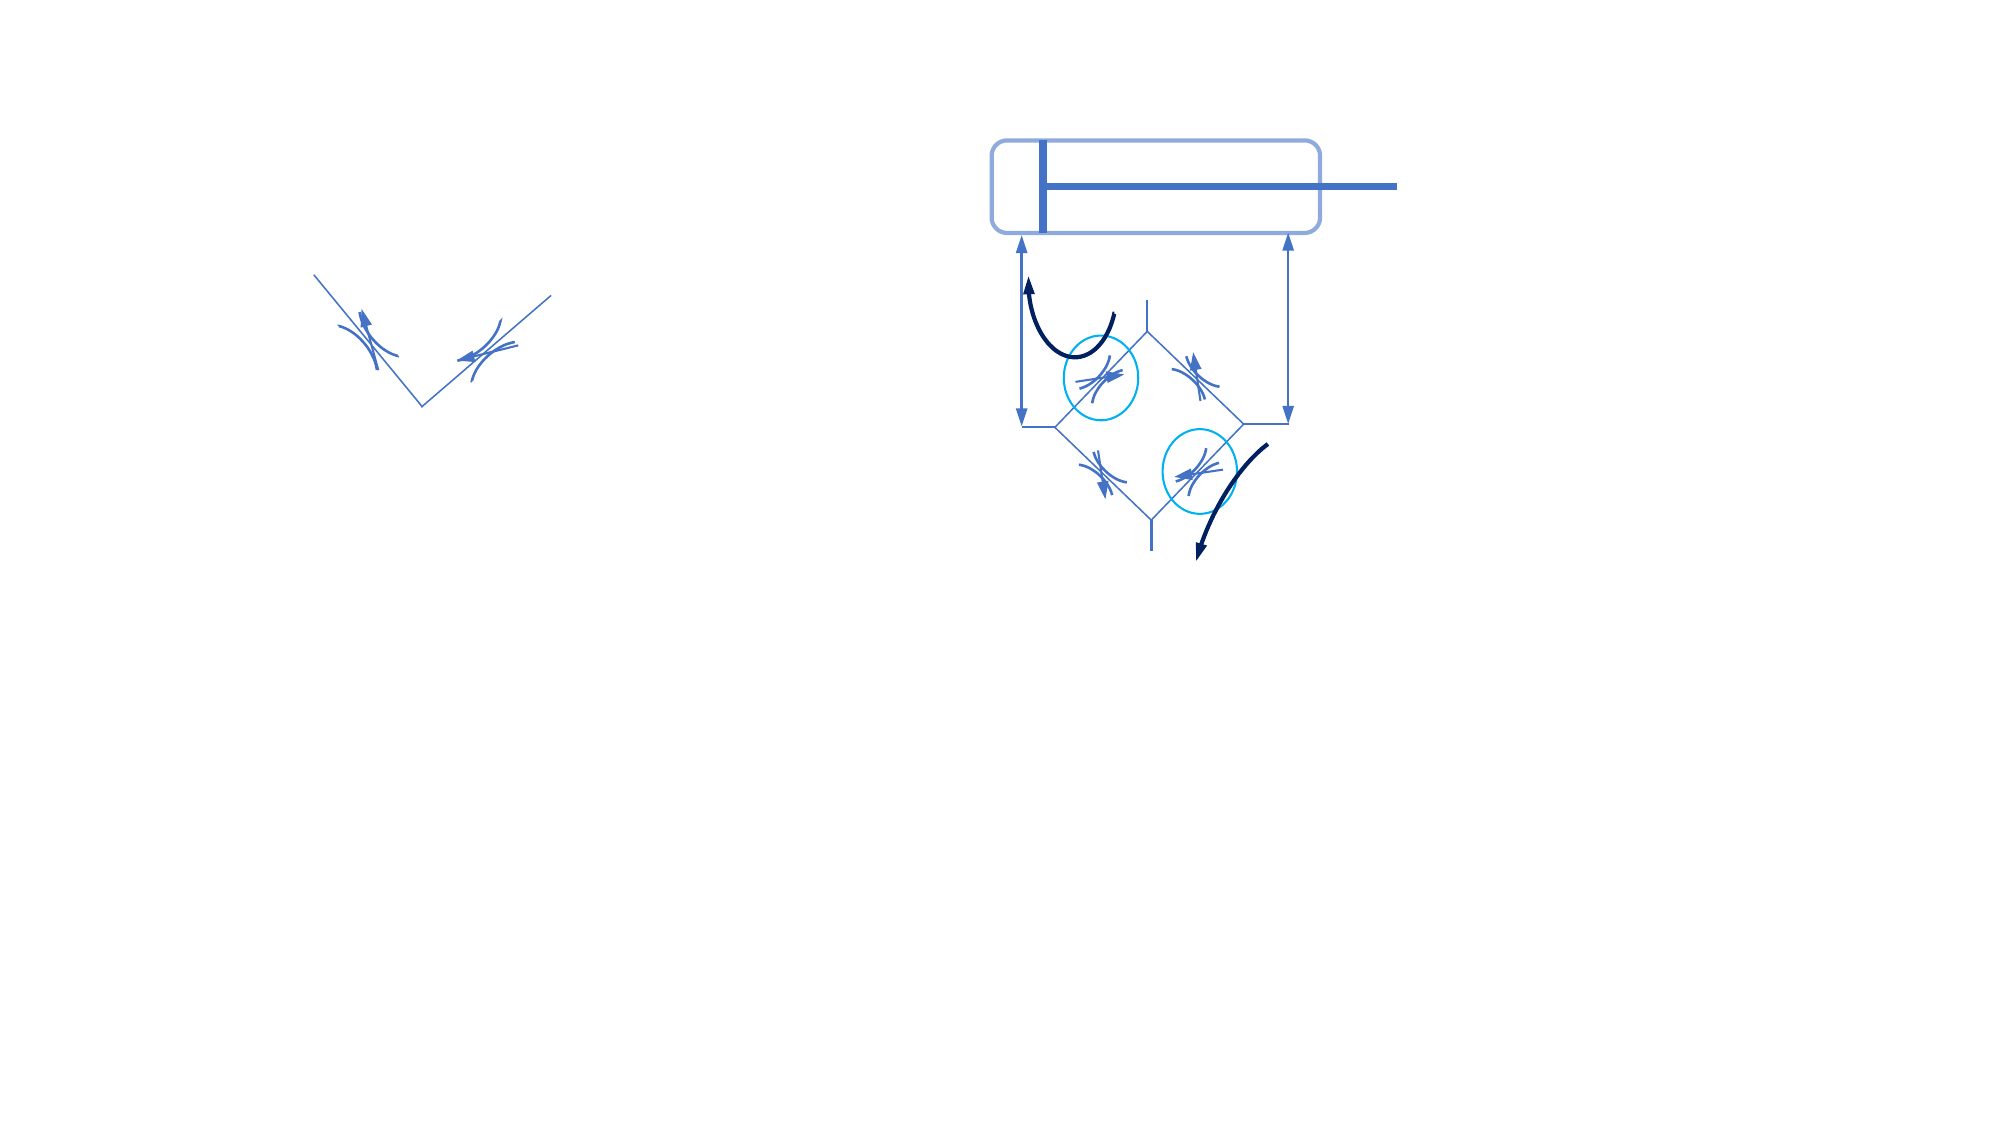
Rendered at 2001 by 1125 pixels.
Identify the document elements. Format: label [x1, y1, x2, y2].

text_box [1039, 140, 1397, 233]
